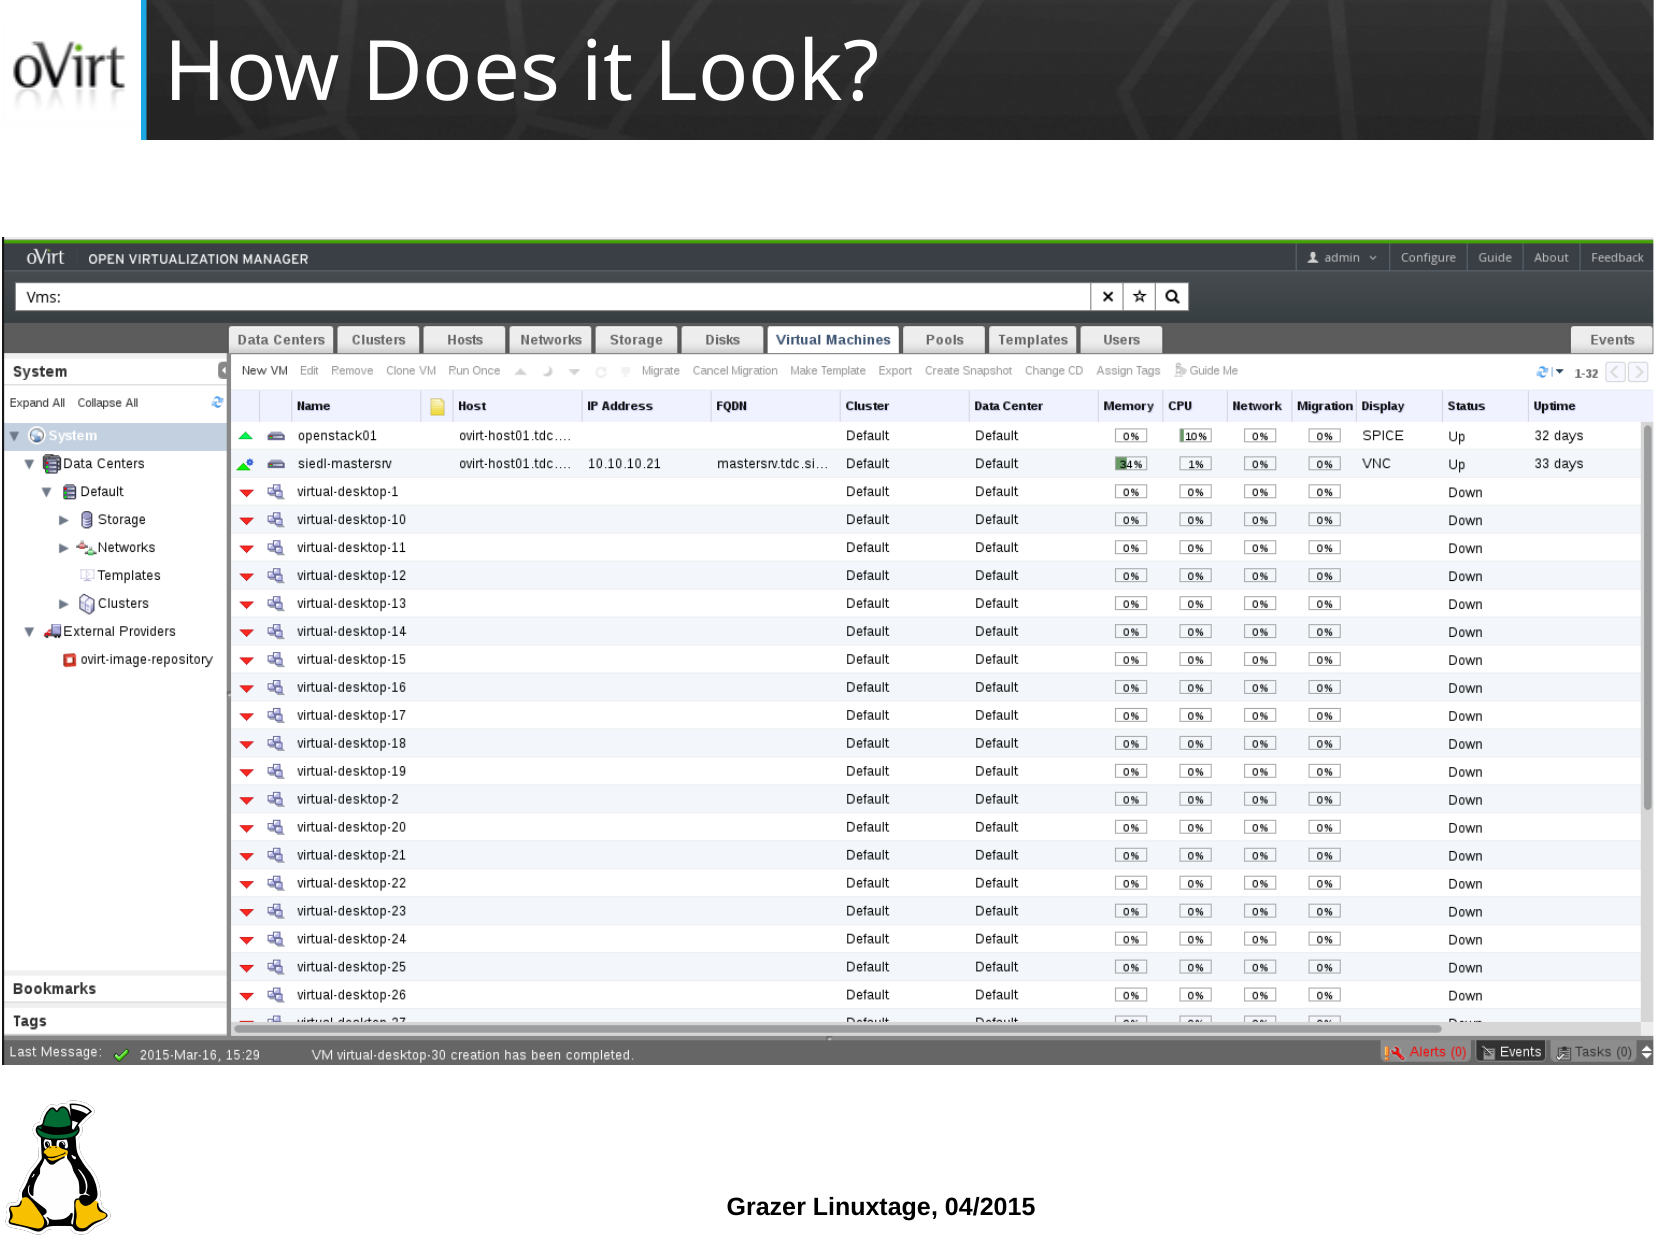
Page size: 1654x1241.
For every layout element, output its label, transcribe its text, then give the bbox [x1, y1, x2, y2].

picture [0, 0, 1654, 140]
title How Does it Look? [164, 18, 1653, 119]
picture [2, 237, 1654, 1066]
picture [5, 1100, 111, 1235]
